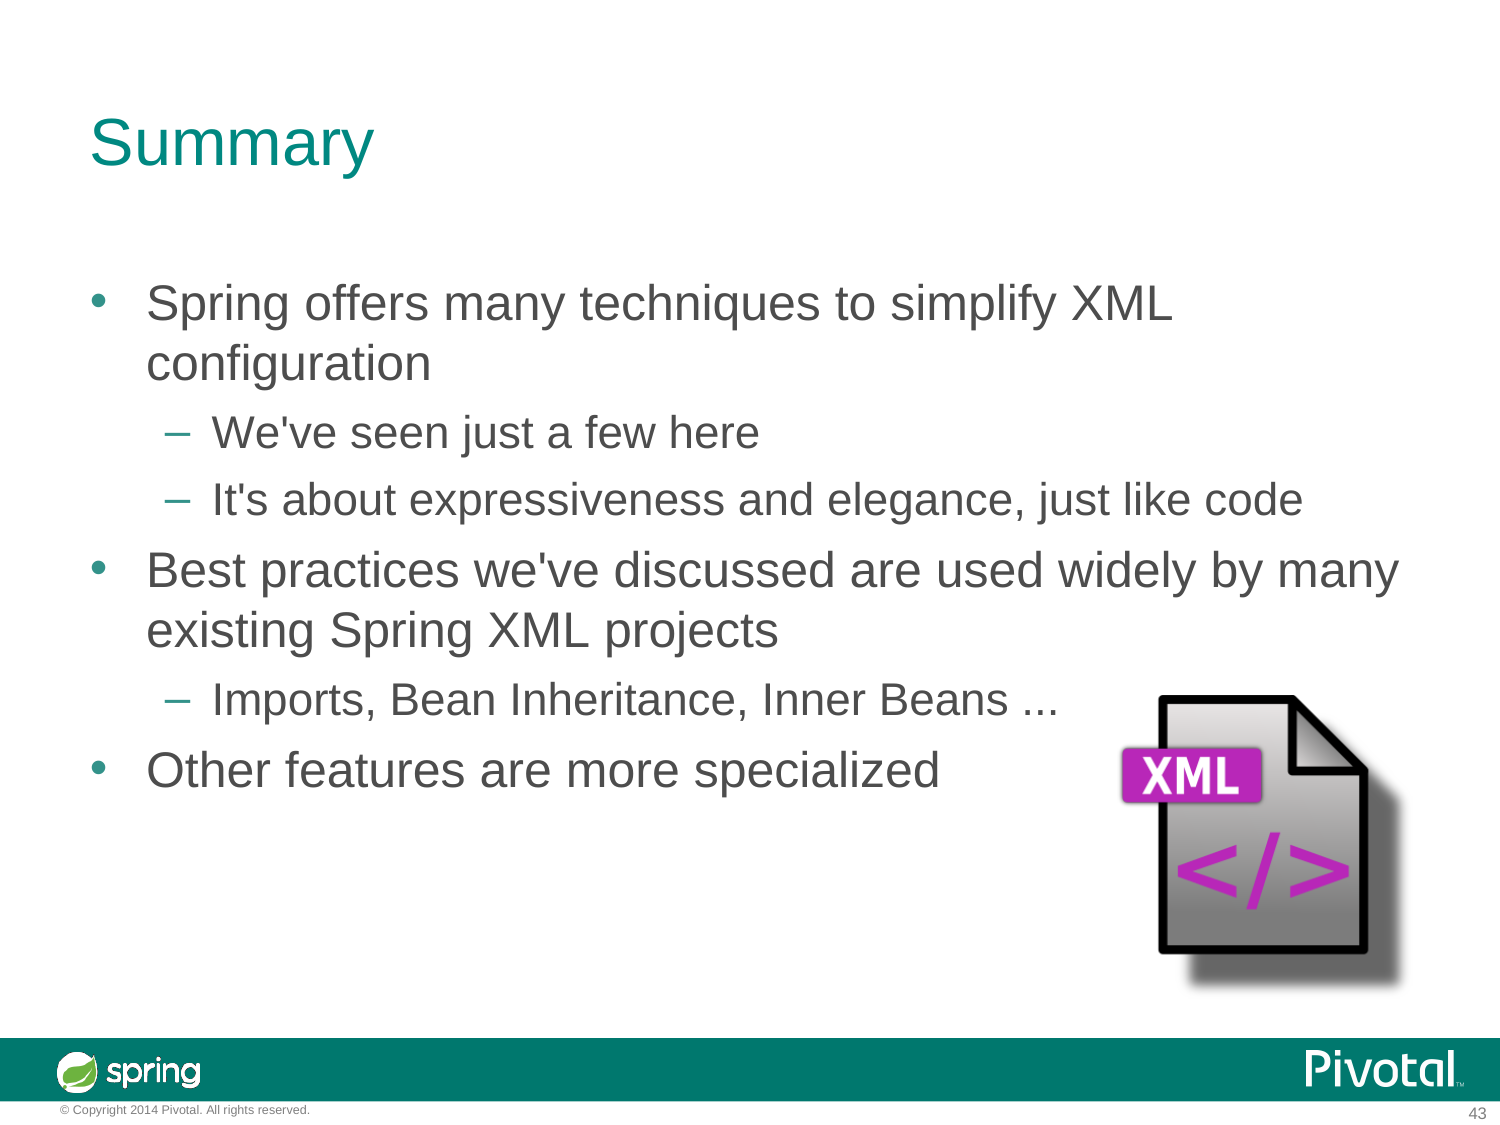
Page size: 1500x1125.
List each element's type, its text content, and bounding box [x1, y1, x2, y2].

picture [32, 1041, 210, 1103]
picture [1306, 1050, 1464, 1087]
list Spring offers many techniques to simplify XML configuration We've seen just a few here It's about expressiveness and elegance, just like code Best practices we've discussed are used widely by many existing Spring XML projects Imports, Bean Inheritance, Inner Beans ... Other features are more specialized [75, 262, 1426, 806]
picture [1117, 695, 1413, 999]
title Summary [75, 45, 1426, 233]
